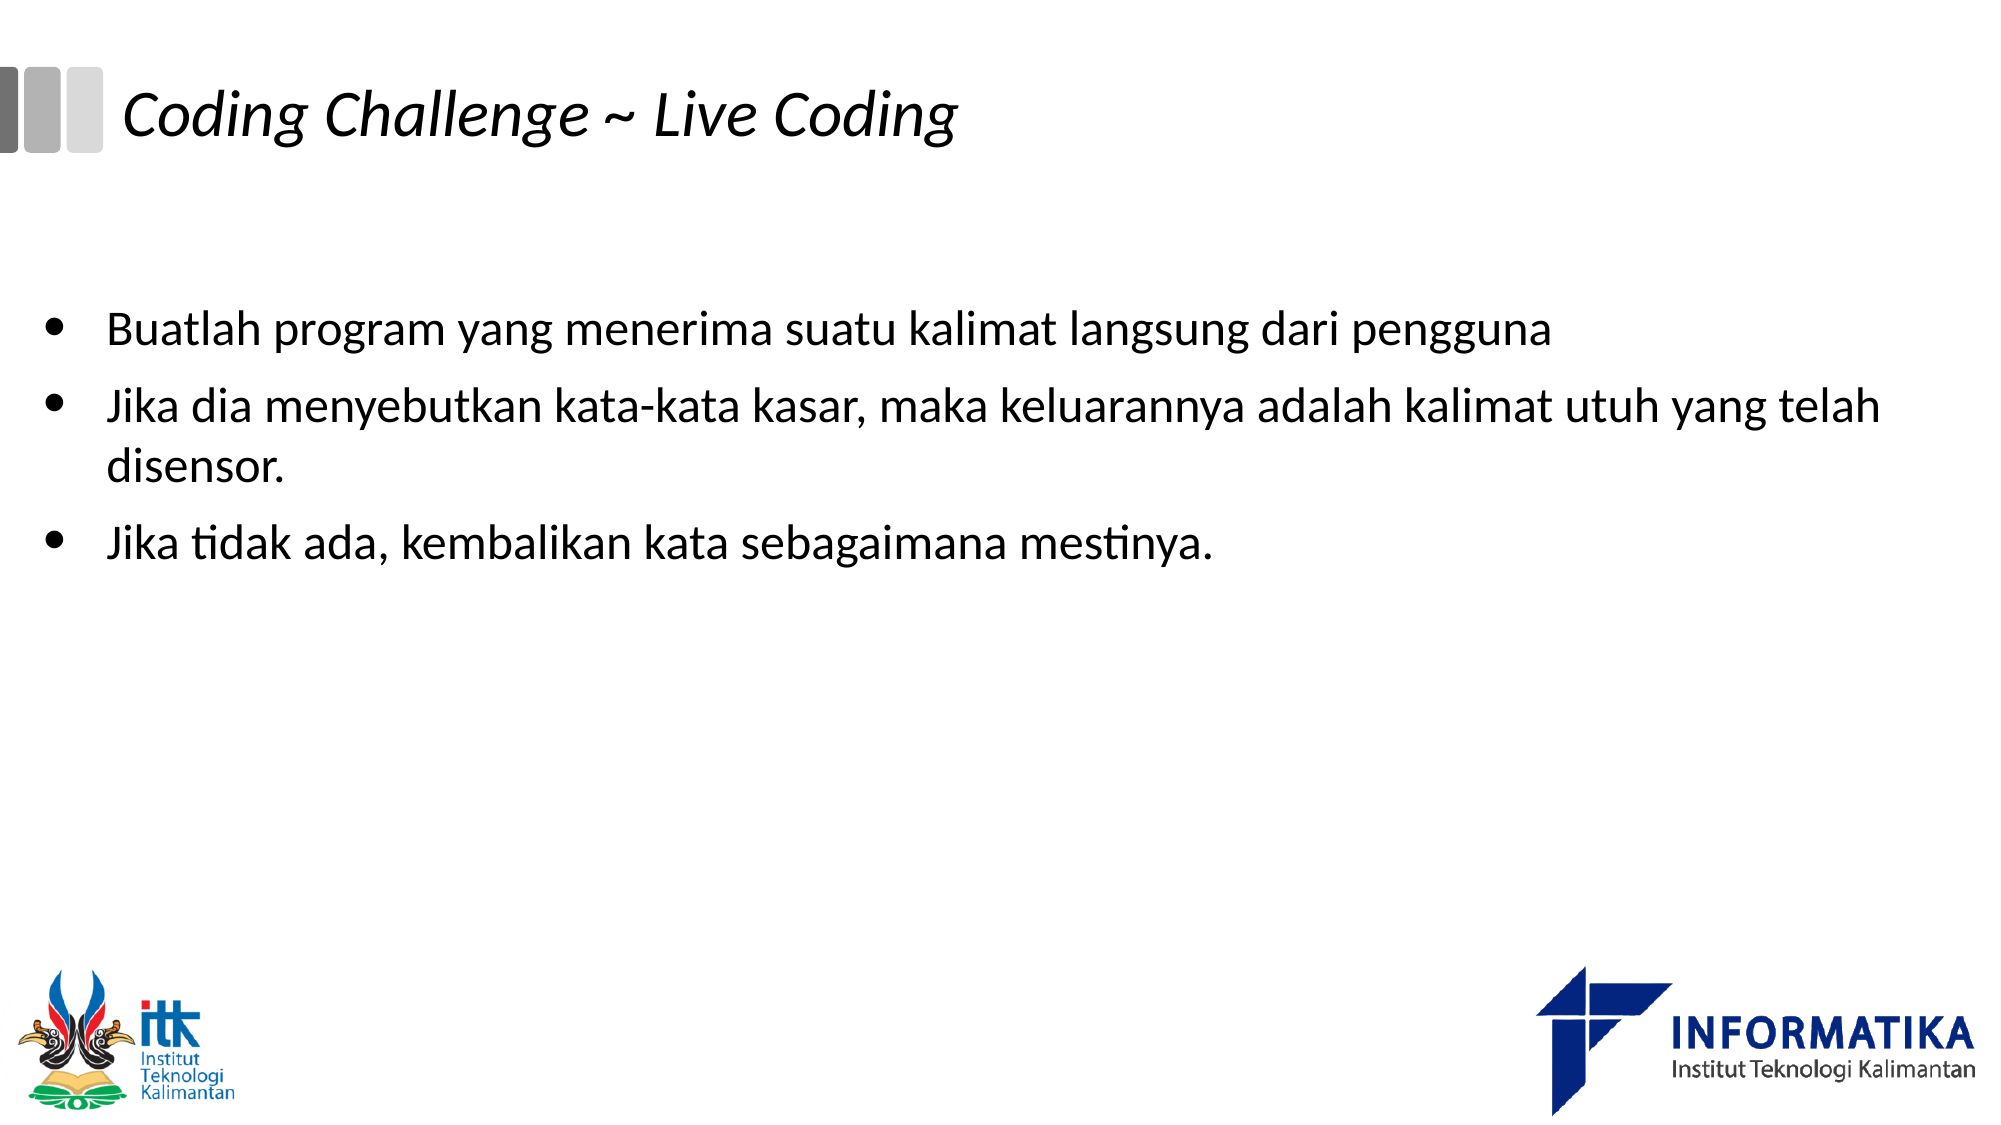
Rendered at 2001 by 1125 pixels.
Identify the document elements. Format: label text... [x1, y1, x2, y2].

title Coding Challenge ~ Live Coding [102, 58, 1828, 165]
picture [0, 935, 253, 1125]
picture [1534, 965, 1976, 1118]
text_box Buatlah program yang menerima suatu kalimat langsung dari pengguna Jika dia menyebutkan kata-kata kasar, maka keluarannya adalah kalimat utuh yang telah disensor. Jika tidak ada, kembalikan kata sebagaimana mestinya. [29, 288, 1971, 577]
